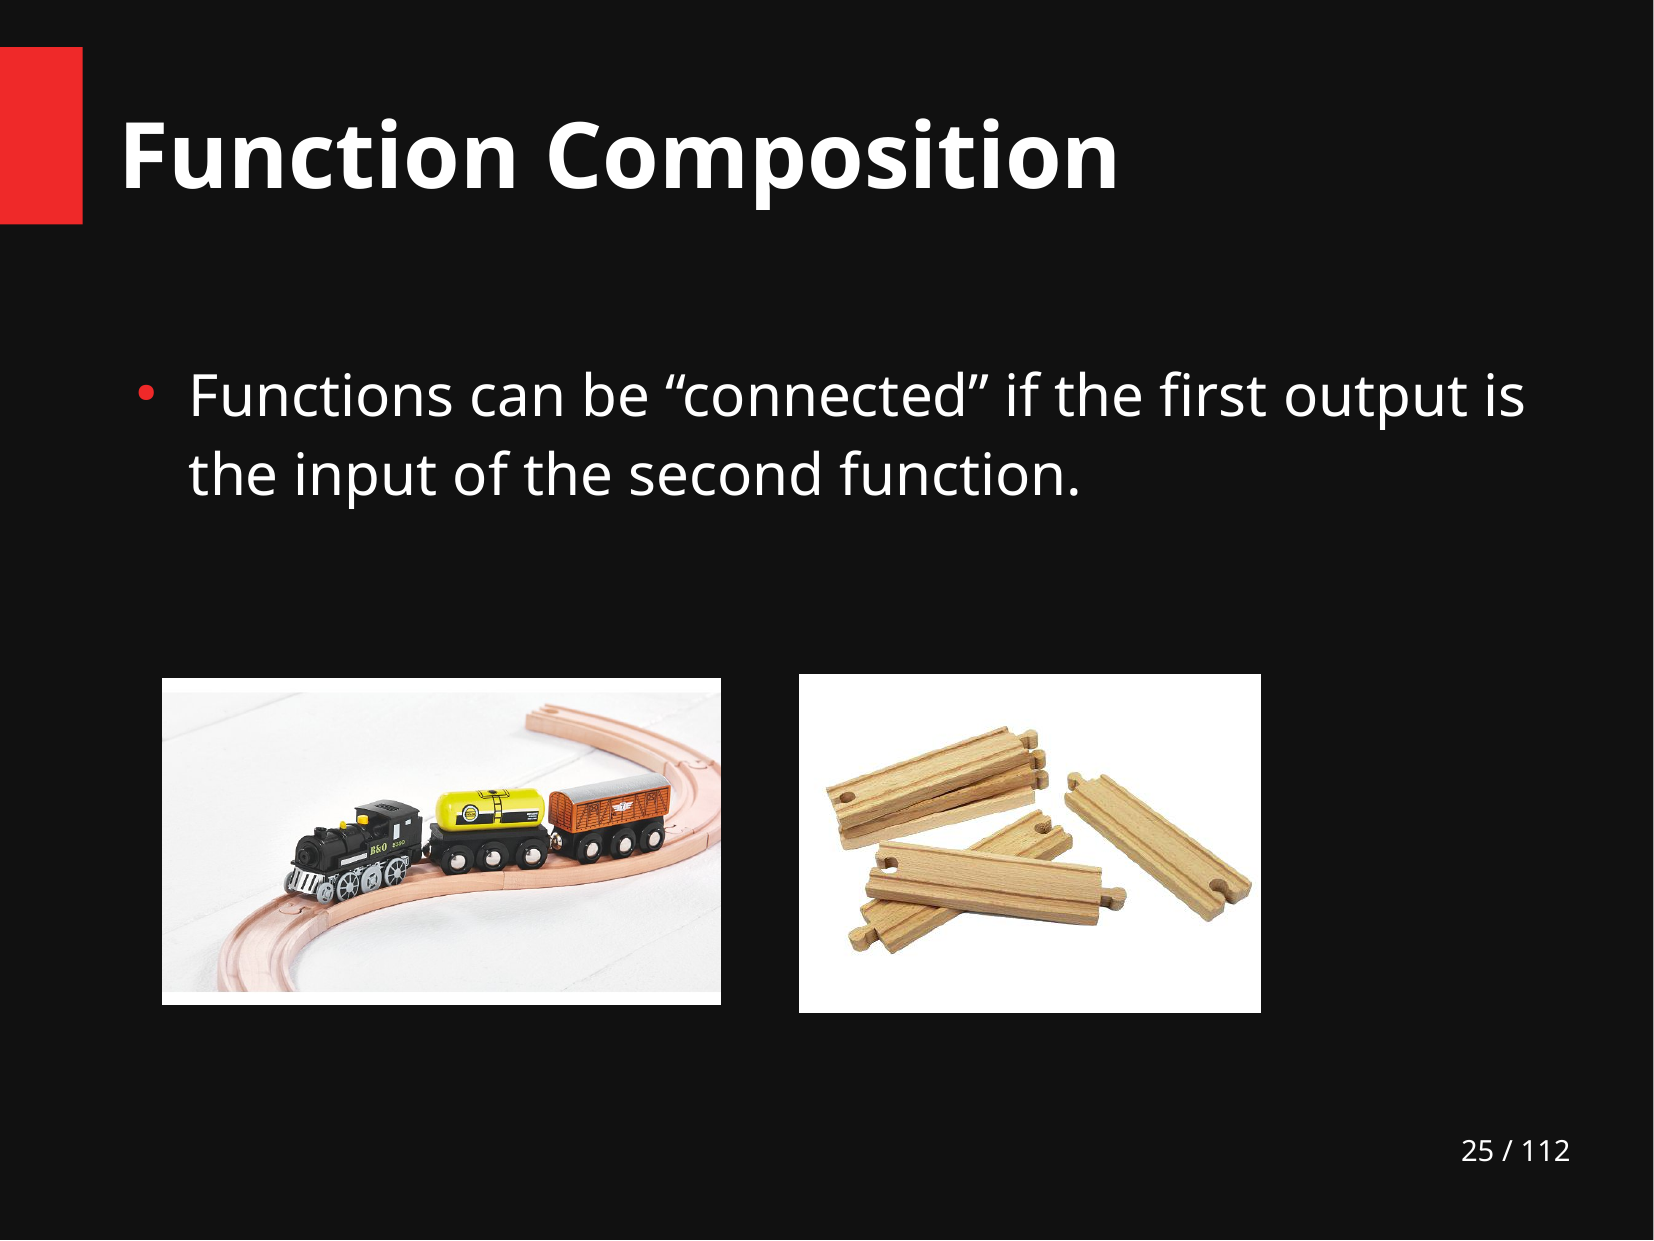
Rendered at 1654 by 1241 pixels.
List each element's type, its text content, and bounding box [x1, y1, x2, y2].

picture [162, 678, 721, 1006]
picture [799, 674, 1261, 1013]
title Function Composition [118, 49, 1571, 257]
list Functions can be “connected” if the first output is the input of the second function. [118, 354, 1536, 1074]
